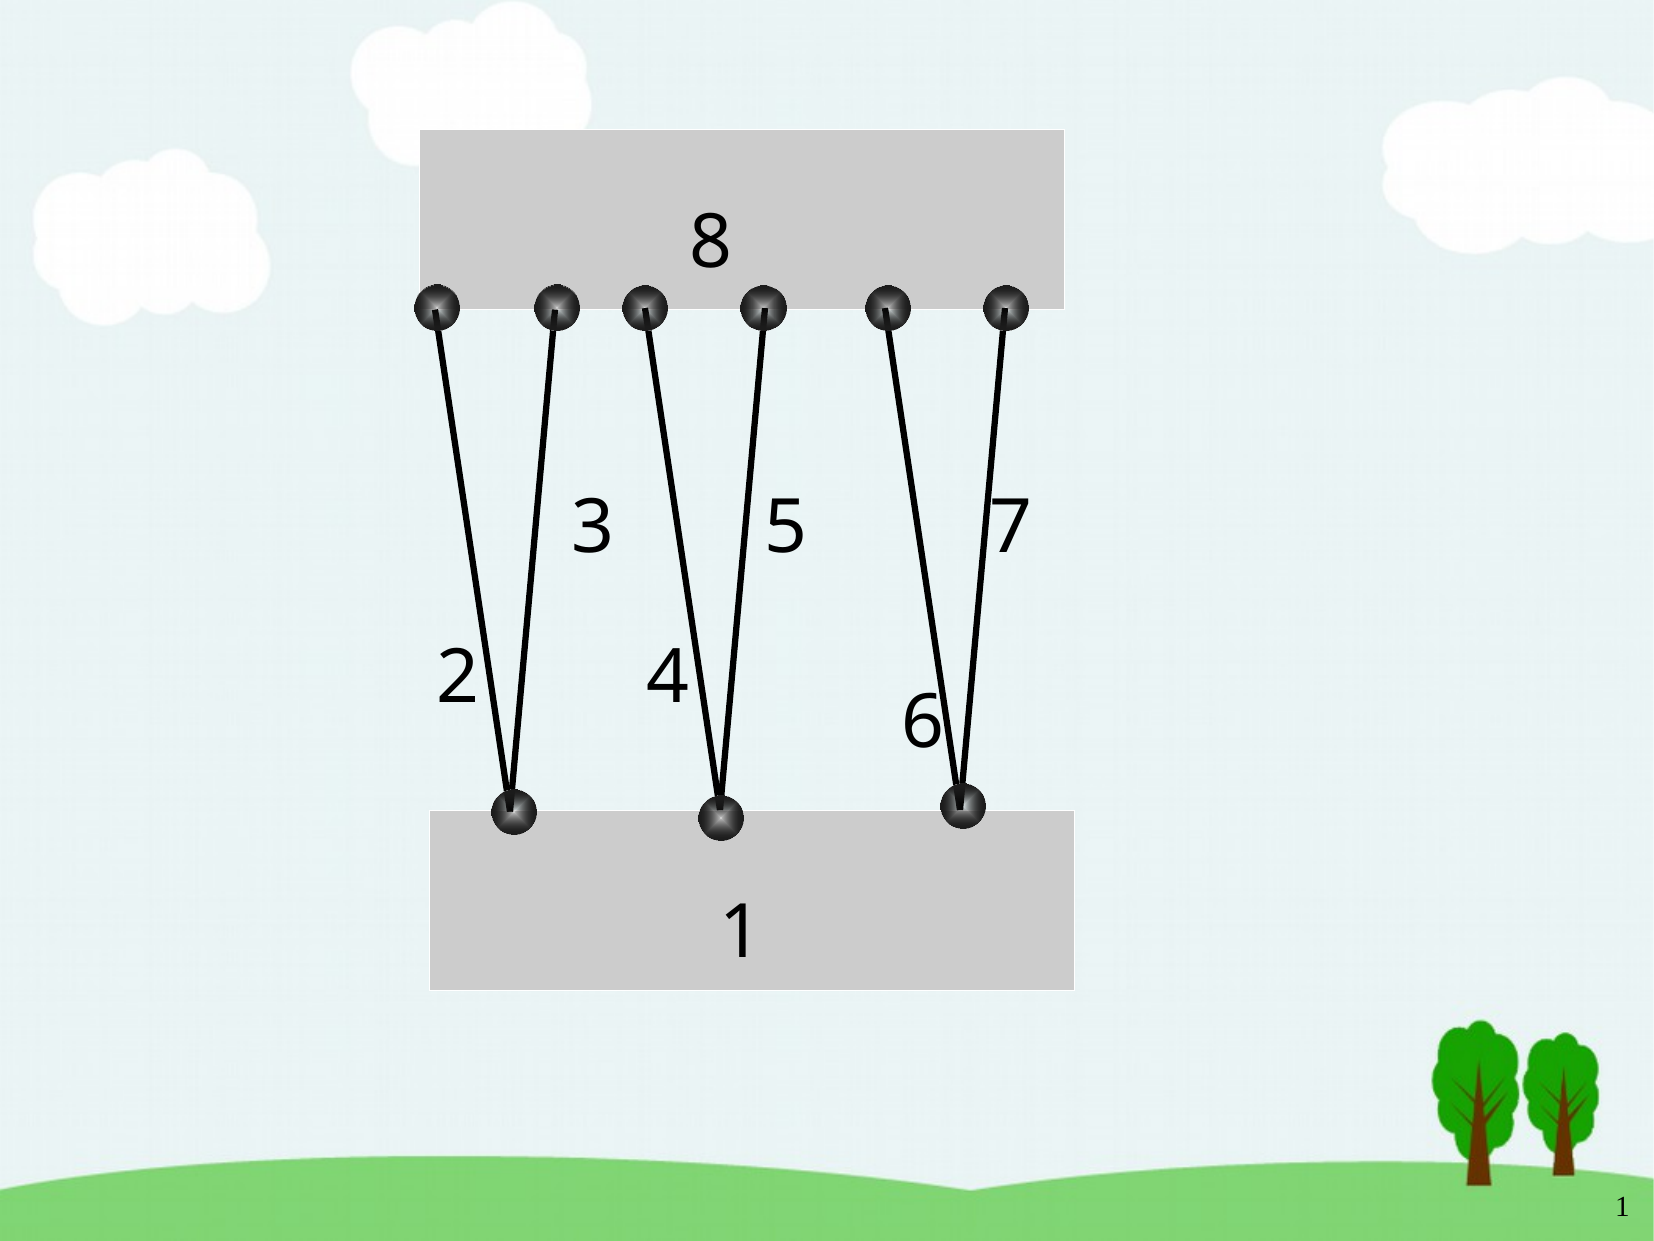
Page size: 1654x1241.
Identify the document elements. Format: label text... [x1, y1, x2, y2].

text_box 4 [631, 615, 706, 705]
text_box 7 [975, 465, 1049, 600]
text_box [429, 783, 1075, 991]
text_box 6 [886, 660, 961, 751]
text_box 8 [675, 180, 811, 271]
text_box 5 [750, 465, 824, 586]
picture [0, 0, 1654, 1241]
text_box 3 [556, 465, 631, 555]
text_box 1 [705, 870, 841, 960]
text_box 2 [421, 615, 496, 705]
text_box [414, 129, 1065, 331]
